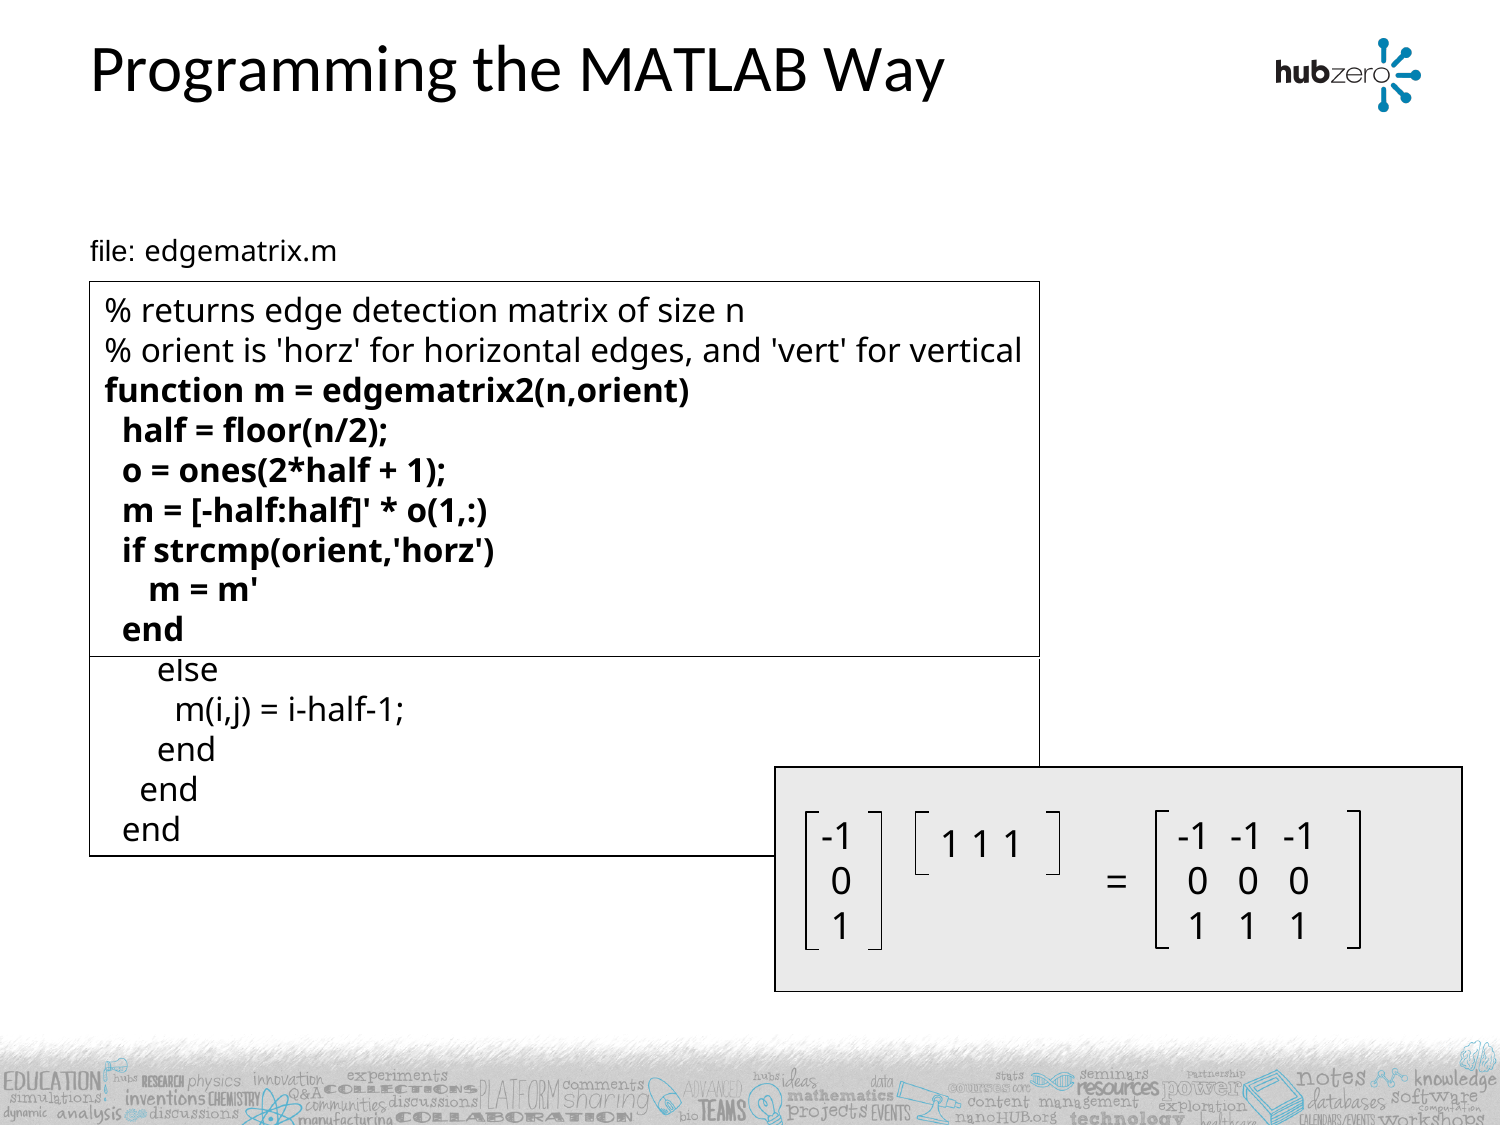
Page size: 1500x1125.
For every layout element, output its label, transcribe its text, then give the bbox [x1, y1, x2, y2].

picture [1272, 35, 1424, 115]
text_box % returns edge detection matrix of size n % orient is 'horz' for horizontal edges, and 'vert' for vertical function m = edgematrix2(n,orient) half = floor(n/2); o = ones(2*half + 1); m = [-half:half]' * o(1,:) if strcmp(orient,'horz') m = m' end [89, 281, 1040, 657]
text_box -1 -1 -1 0 0 0 1 1 1 [1162, 804, 1332, 955]
text_box Programming the MATLAB Way [75, 12, 1249, 118]
text_box = [1091, 849, 1143, 910]
text_box file: edgematrix.m [75, 224, 353, 276]
text_box -1 0 1 [806, 804, 870, 955]
text_box % returns edge detection matrix of size n % orient is 'horz' for horizontal edges, and 'vert' for vertical function m = edgematrix(n,orient) half = floor(n/2); n = 2*half + 1; for i=1:n for j=1:n if strcmp(orient,'horz') m(i,j) = j-half-1; else m(i,j) = i-half-1; end end end [89, 657, 1040, 856]
text_box [774, 766, 1463, 992]
text_box 1 1 1 [924, 812, 1039, 873]
picture [0, 1034, 1500, 1125]
